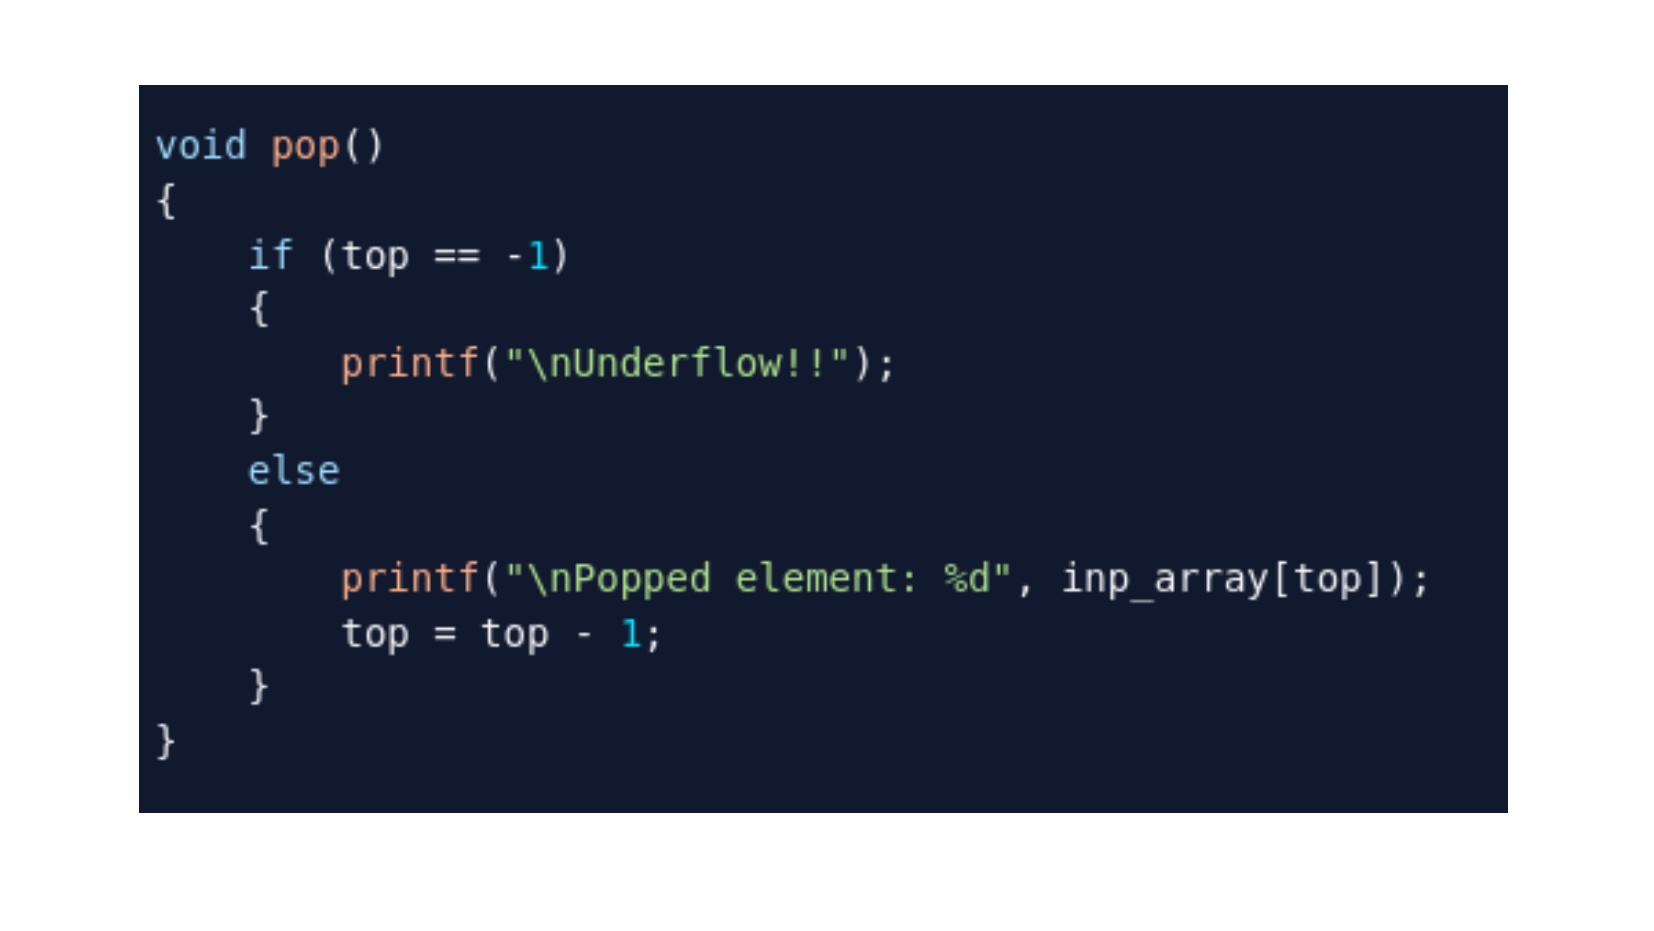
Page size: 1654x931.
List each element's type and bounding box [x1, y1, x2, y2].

picture [139, 85, 1508, 813]
